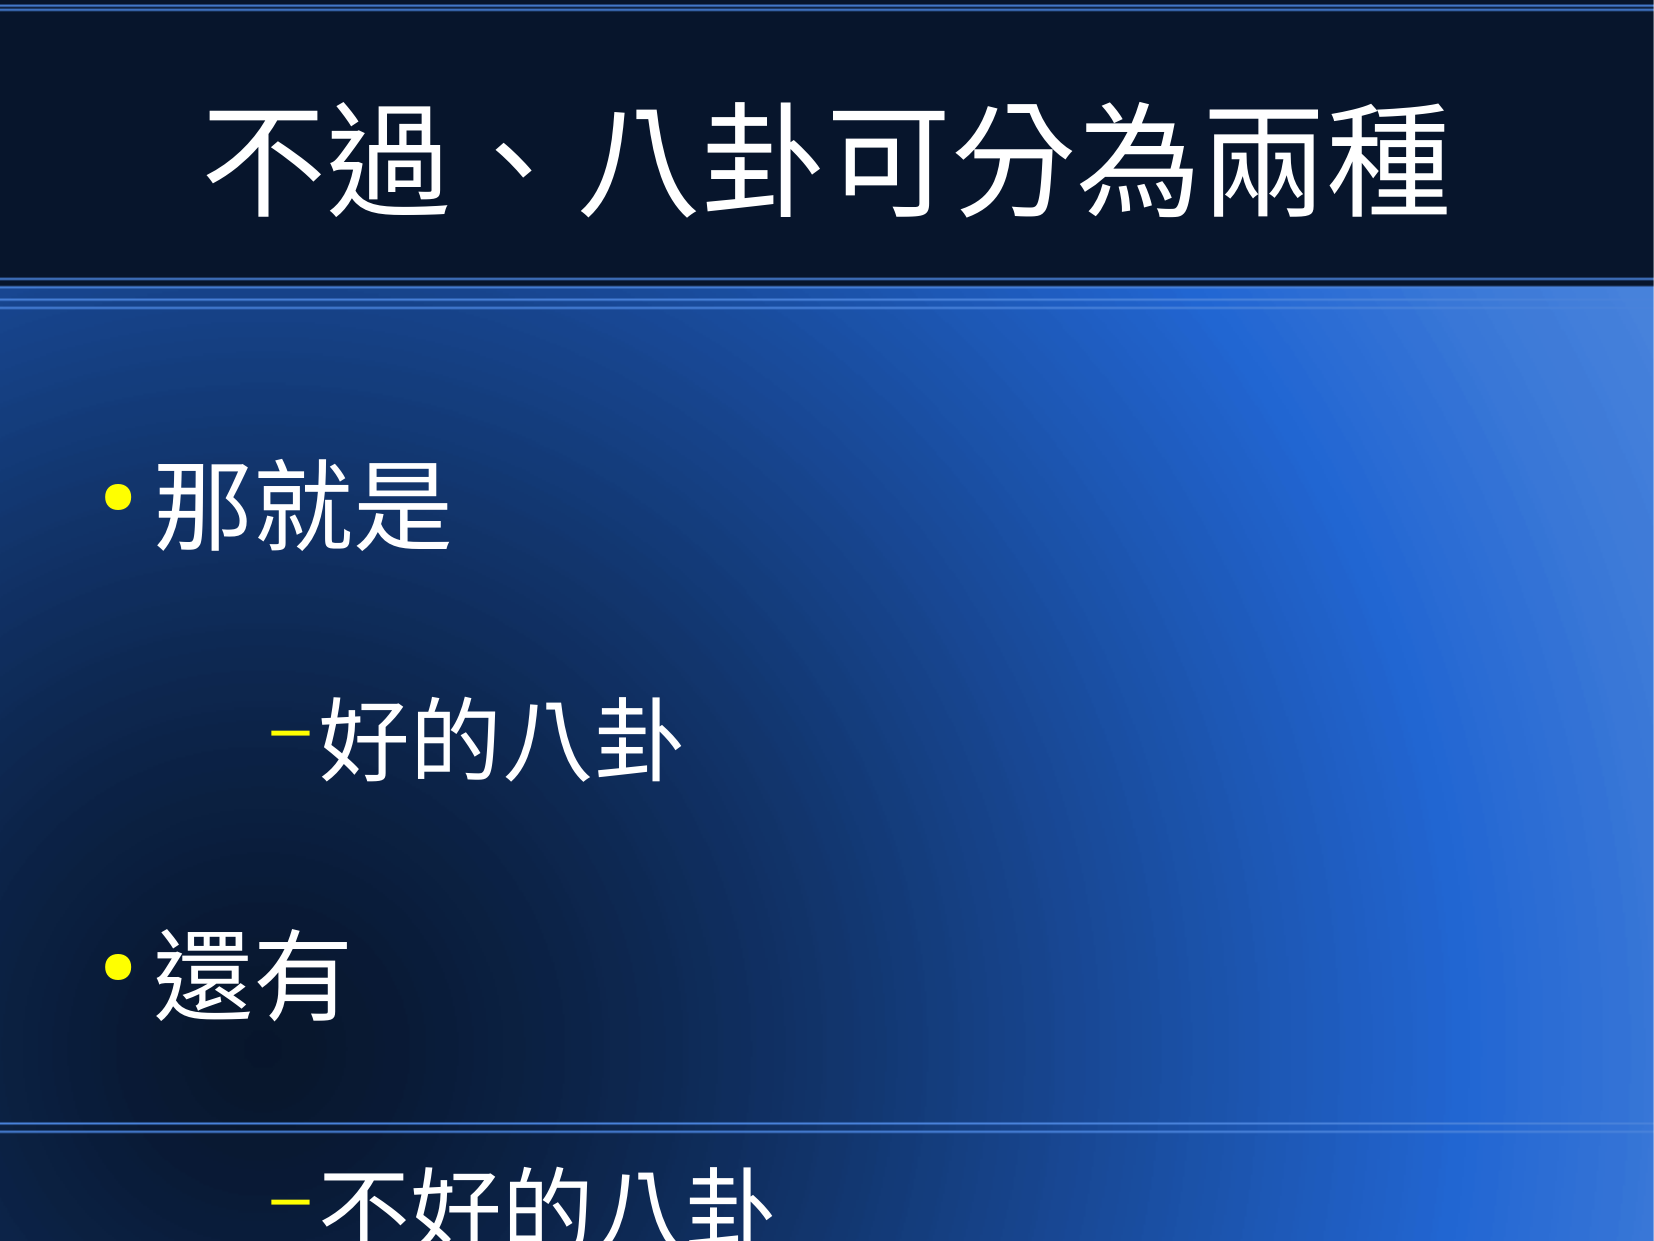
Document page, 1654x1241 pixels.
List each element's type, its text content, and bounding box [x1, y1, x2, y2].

list 那就是 好的八卦 還有 不好的八卦 [82, 355, 1571, 1241]
title 不過、八卦可分為兩種 [82, 49, 1571, 257]
picture [0, 0, 1654, 1241]
